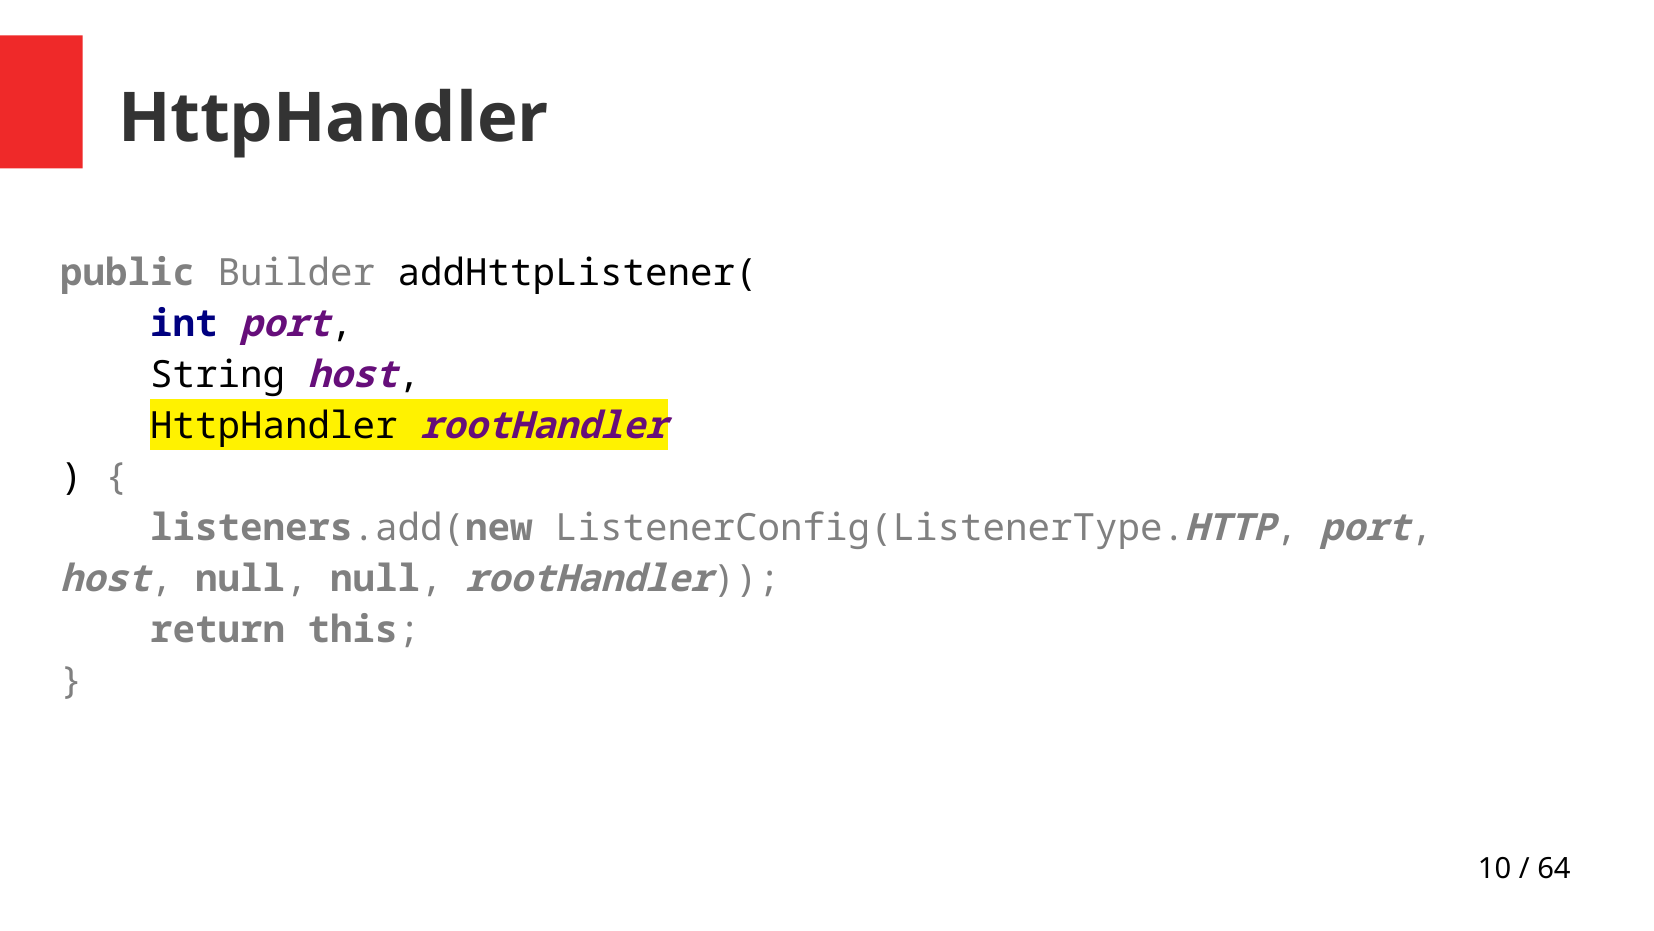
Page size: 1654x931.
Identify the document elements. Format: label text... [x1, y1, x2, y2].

text_box public Builder addHttpListener( int port, String host, HttpHandler rootHandler ) { listeners.add(new ListenerConfig(ListenerType.HTTP, port, host, null, null, rootHandler)); return this; } [45, 238, 1486, 659]
title HttpHandler [118, 37, 1571, 193]
